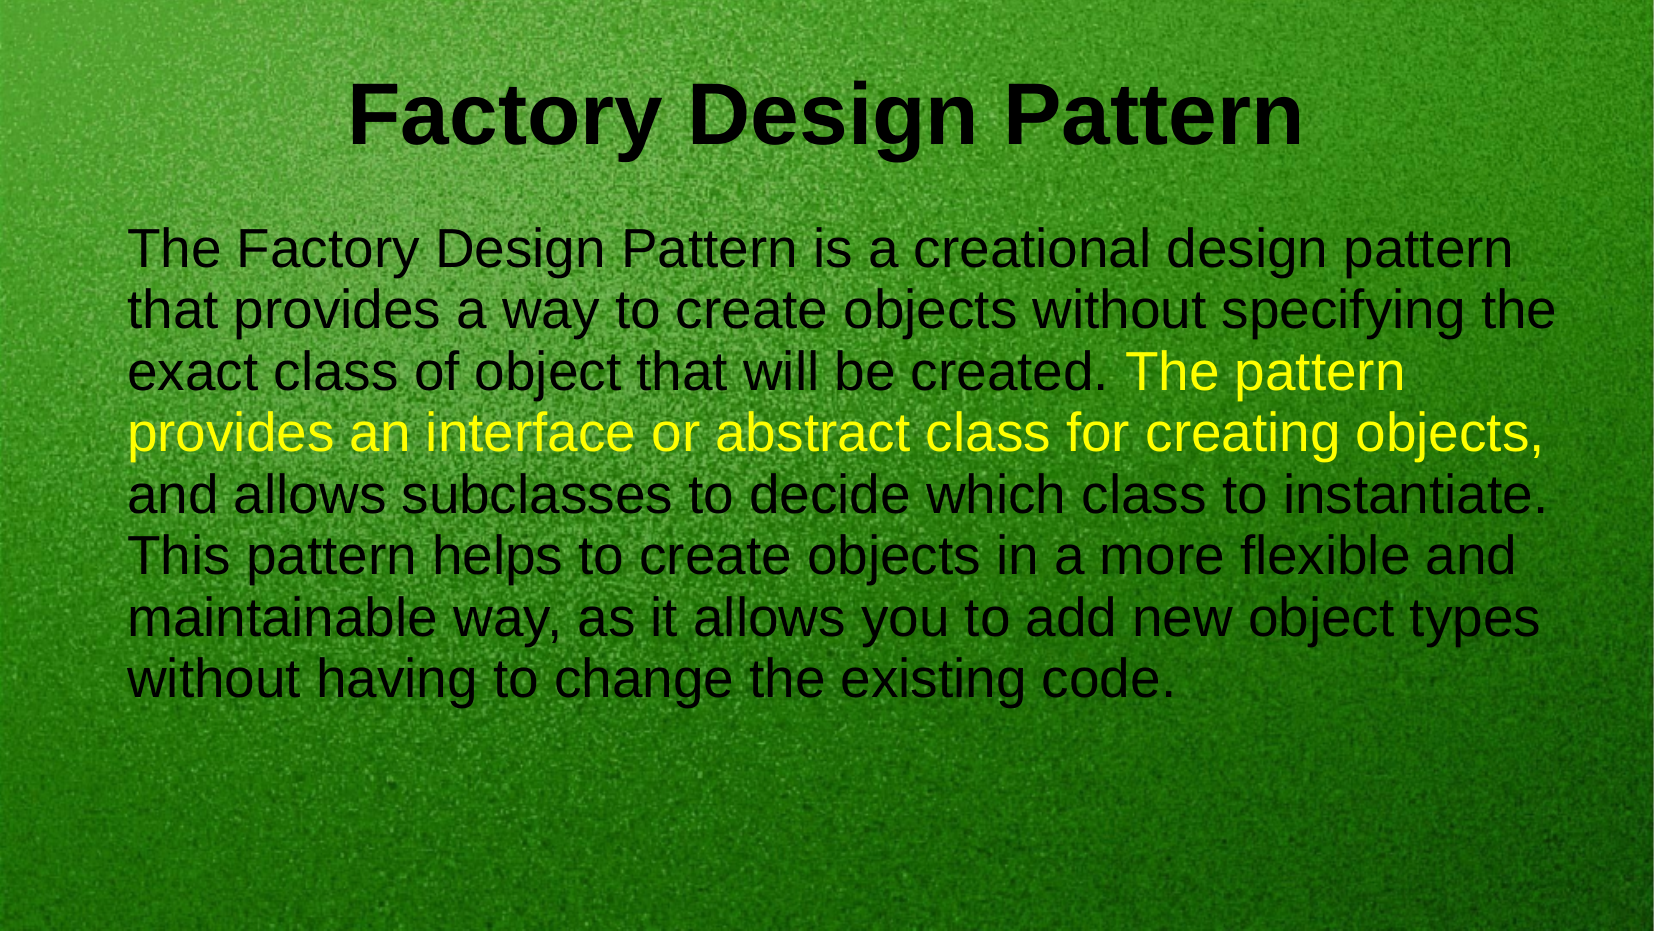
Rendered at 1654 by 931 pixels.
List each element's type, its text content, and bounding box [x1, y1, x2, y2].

picture [0, 0, 1654, 931]
list The Factory Design Pattern is a creational design pattern that provides a way to create objects without specifying the exact class of object that will be created. The pattern provides an interface or abstract class for creating objects, and allows subclasses to decide which class to instantiate. This pattern helps to create objects in a more flexible and maintainable way, as it allows you to add new object types without having to change the existing code. [82, 217, 1571, 758]
title Factory Design Pattern [82, 37, 1571, 193]
